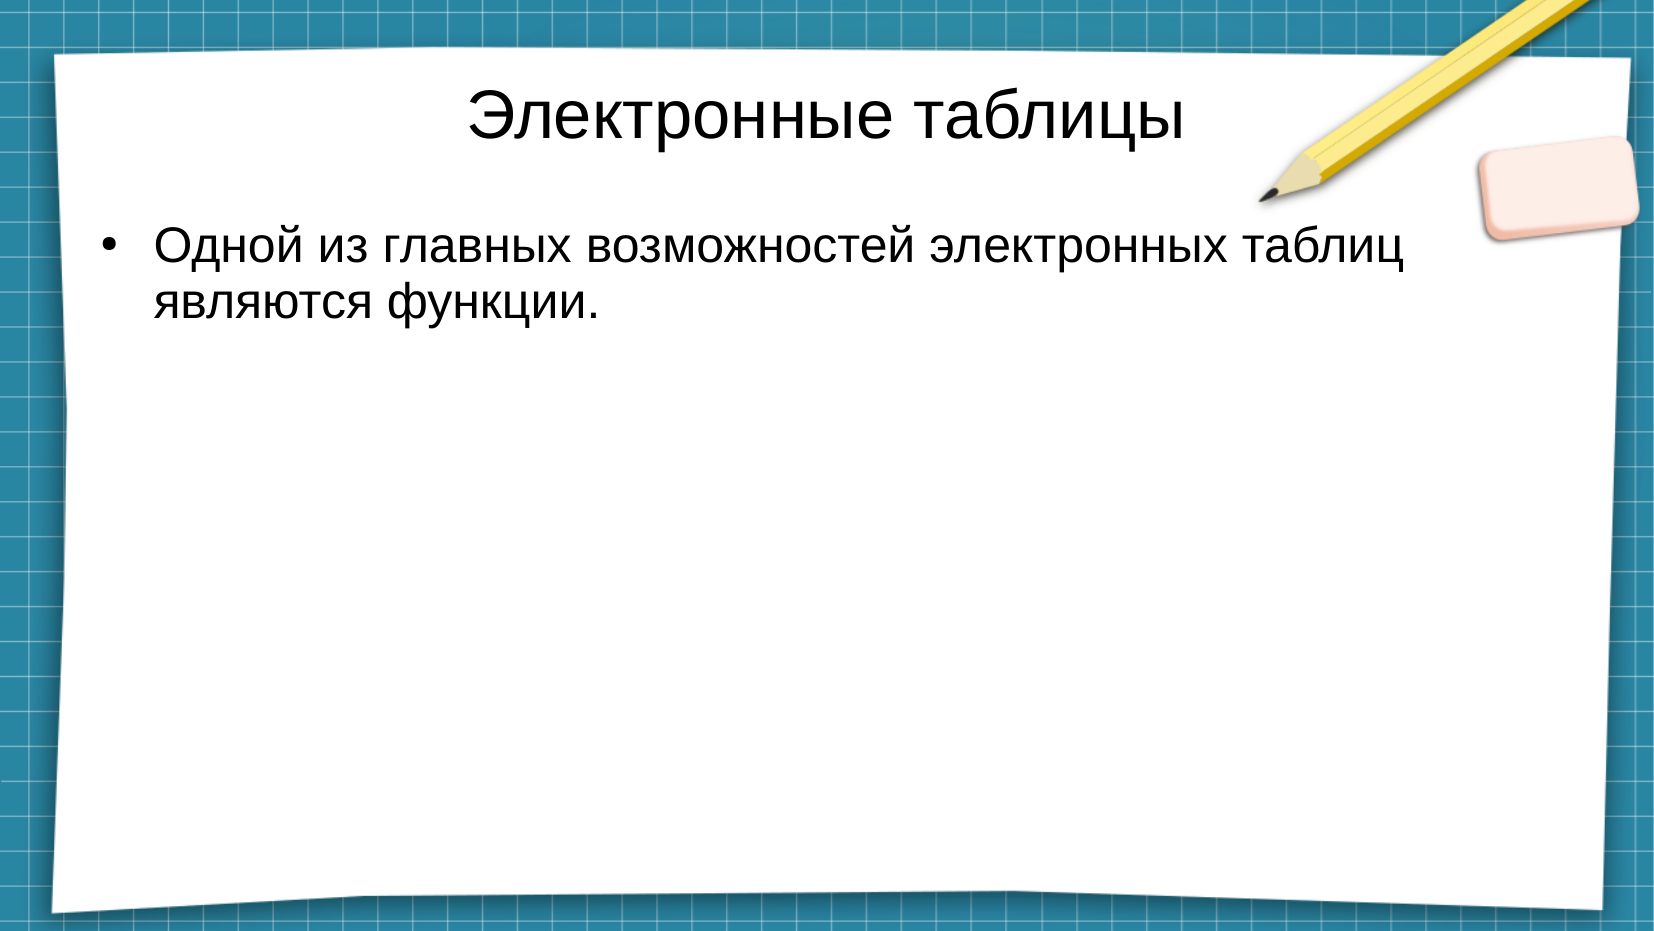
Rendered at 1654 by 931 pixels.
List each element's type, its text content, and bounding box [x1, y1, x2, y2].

title Электронные таблицы [82, 37, 1571, 193]
list Одной из главных возможностей электронных таблиц являются функции. [82, 217, 1571, 758]
picture [0, 0, 1654, 931]
